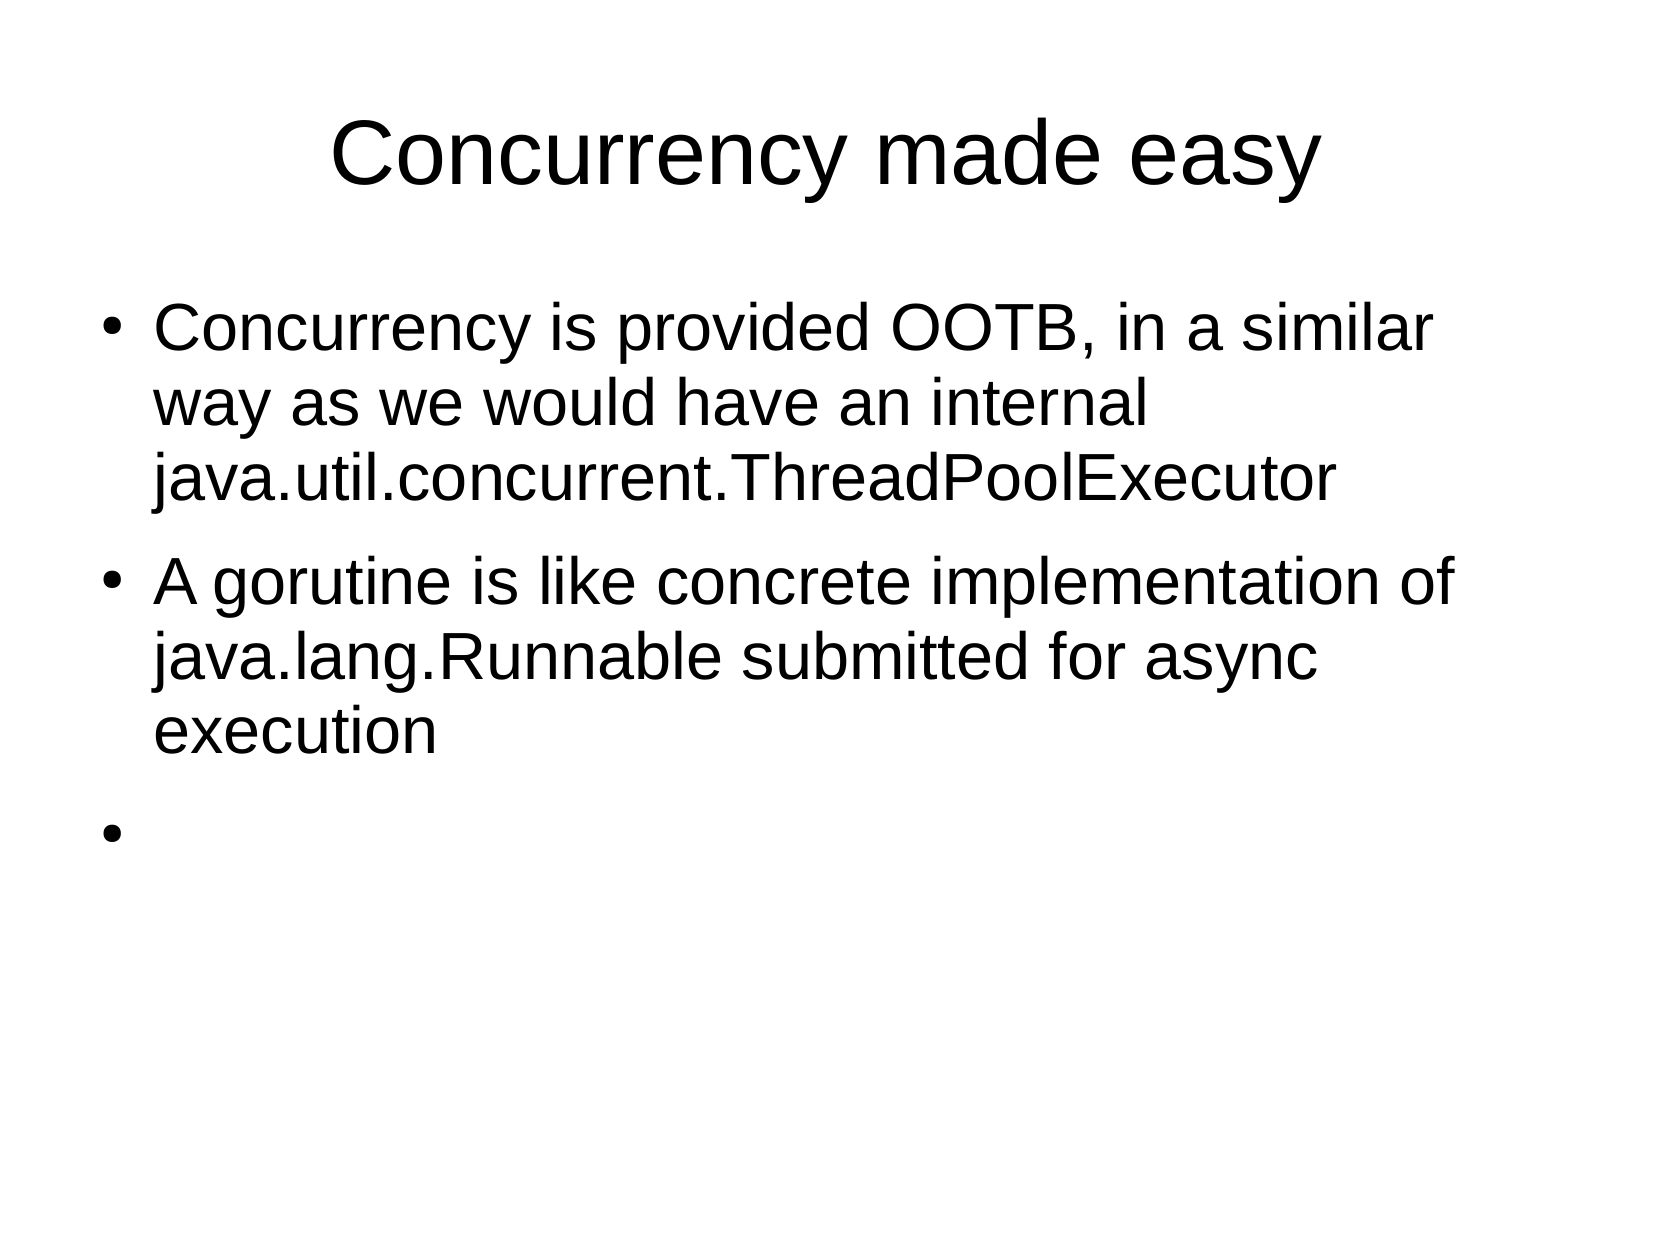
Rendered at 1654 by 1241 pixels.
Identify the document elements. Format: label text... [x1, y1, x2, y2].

list Concurrency is provided OOTB, in a similar way as we would have an internal java.util.concurrent.ThreadPoolExecutor A gorutine is like concrete implementation of java.lang.Runnable submitted for async execution [82, 290, 1571, 1010]
title Concurrency made easy [82, 49, 1571, 257]
